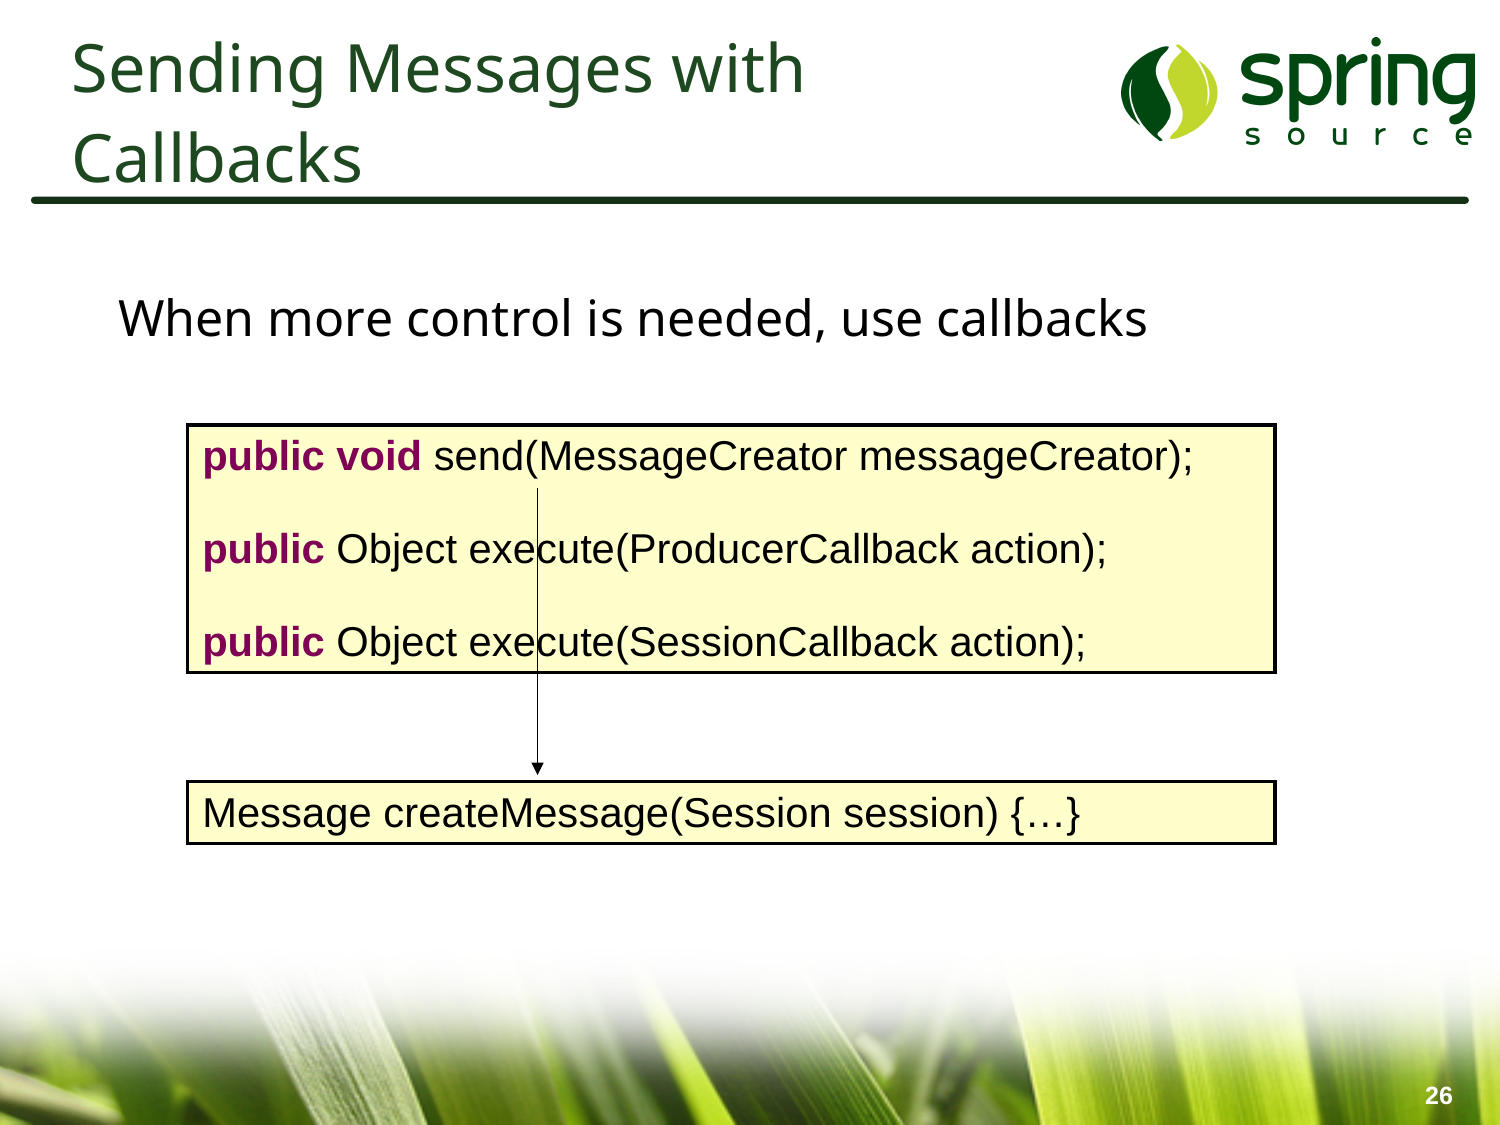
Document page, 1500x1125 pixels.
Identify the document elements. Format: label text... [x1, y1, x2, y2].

list When more control is needed, use callbacks [103, 275, 1394, 938]
picture [0, 944, 1500, 1125]
text_box public void send(MessageCreator messageCreator); public Object execute(ProducerCallback action); public Object execute(SessionCallback action); [187, 425, 1276, 673]
title Sending Messages with Callbacks [56, 13, 1089, 191]
text_box Message createMessage(Session session) {…} [187, 781, 1276, 844]
picture [1121, 37, 1475, 145]
